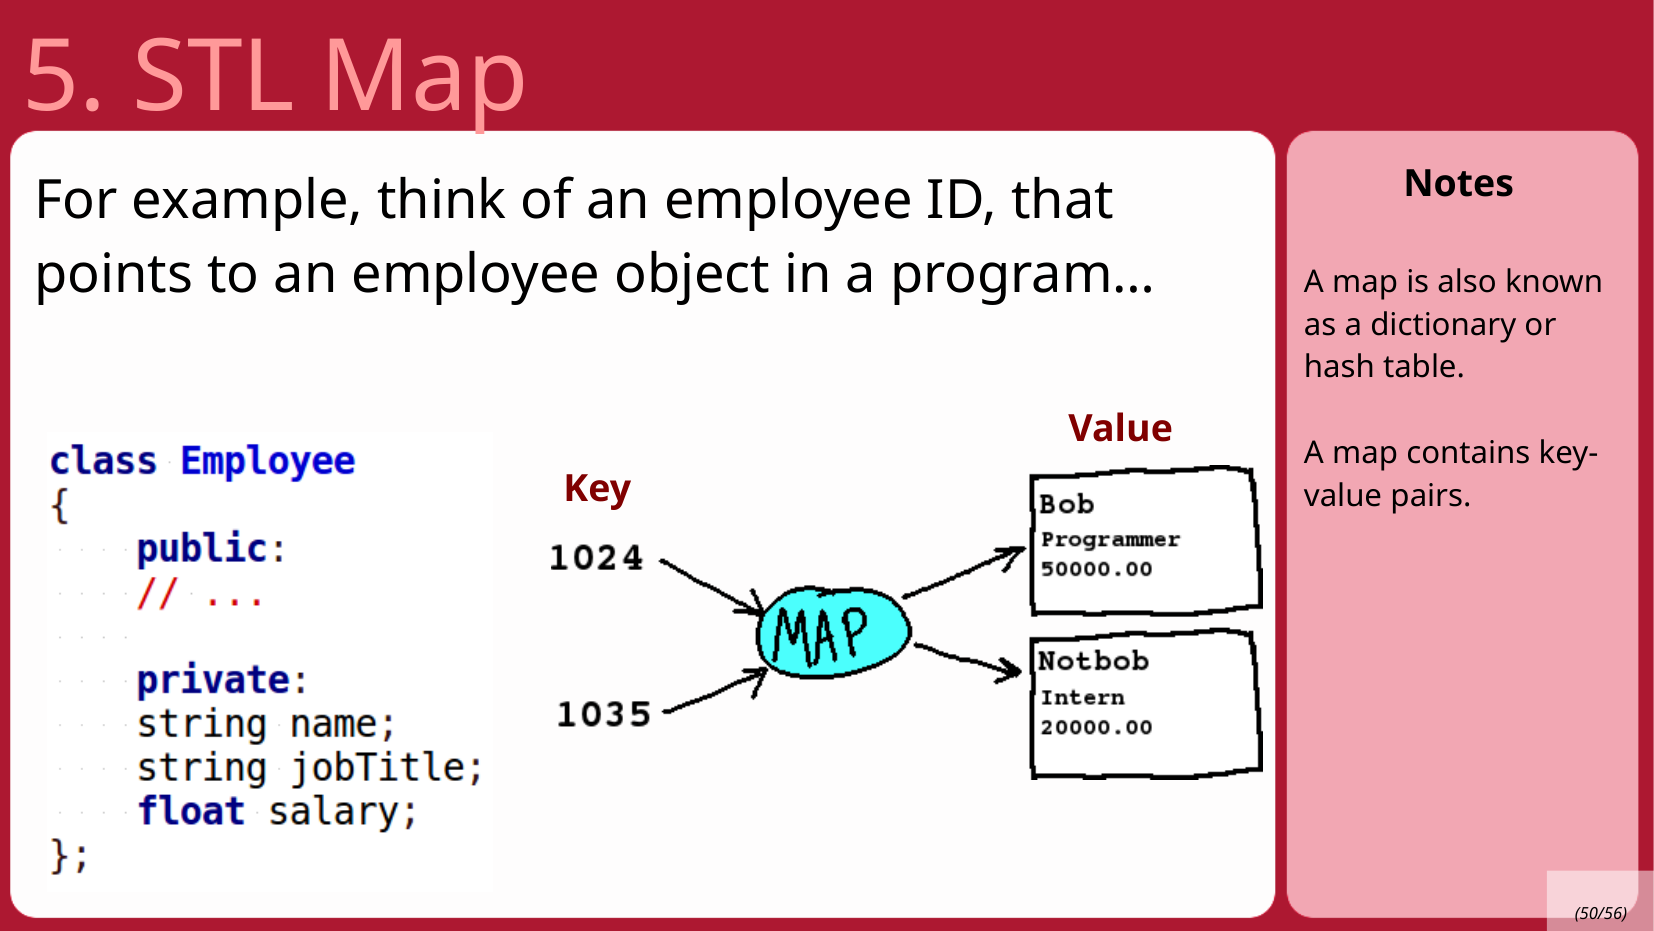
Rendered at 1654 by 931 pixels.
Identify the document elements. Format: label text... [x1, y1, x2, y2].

picture [0, 0, 1654, 931]
text_box For example, think of an employee ID, that points to an employee object in a program… [34, 160, 1248, 373]
title 5. STL Map [22, 7, 1511, 136]
text_box Key [483, 458, 711, 516]
text_box (<number>/56) [1546, 877, 1654, 931]
text_box Value [1007, 398, 1235, 456]
text_box Notes A map is also known as a dictionary or hash table. A map contains key-value pairs. [1289, 149, 1629, 460]
